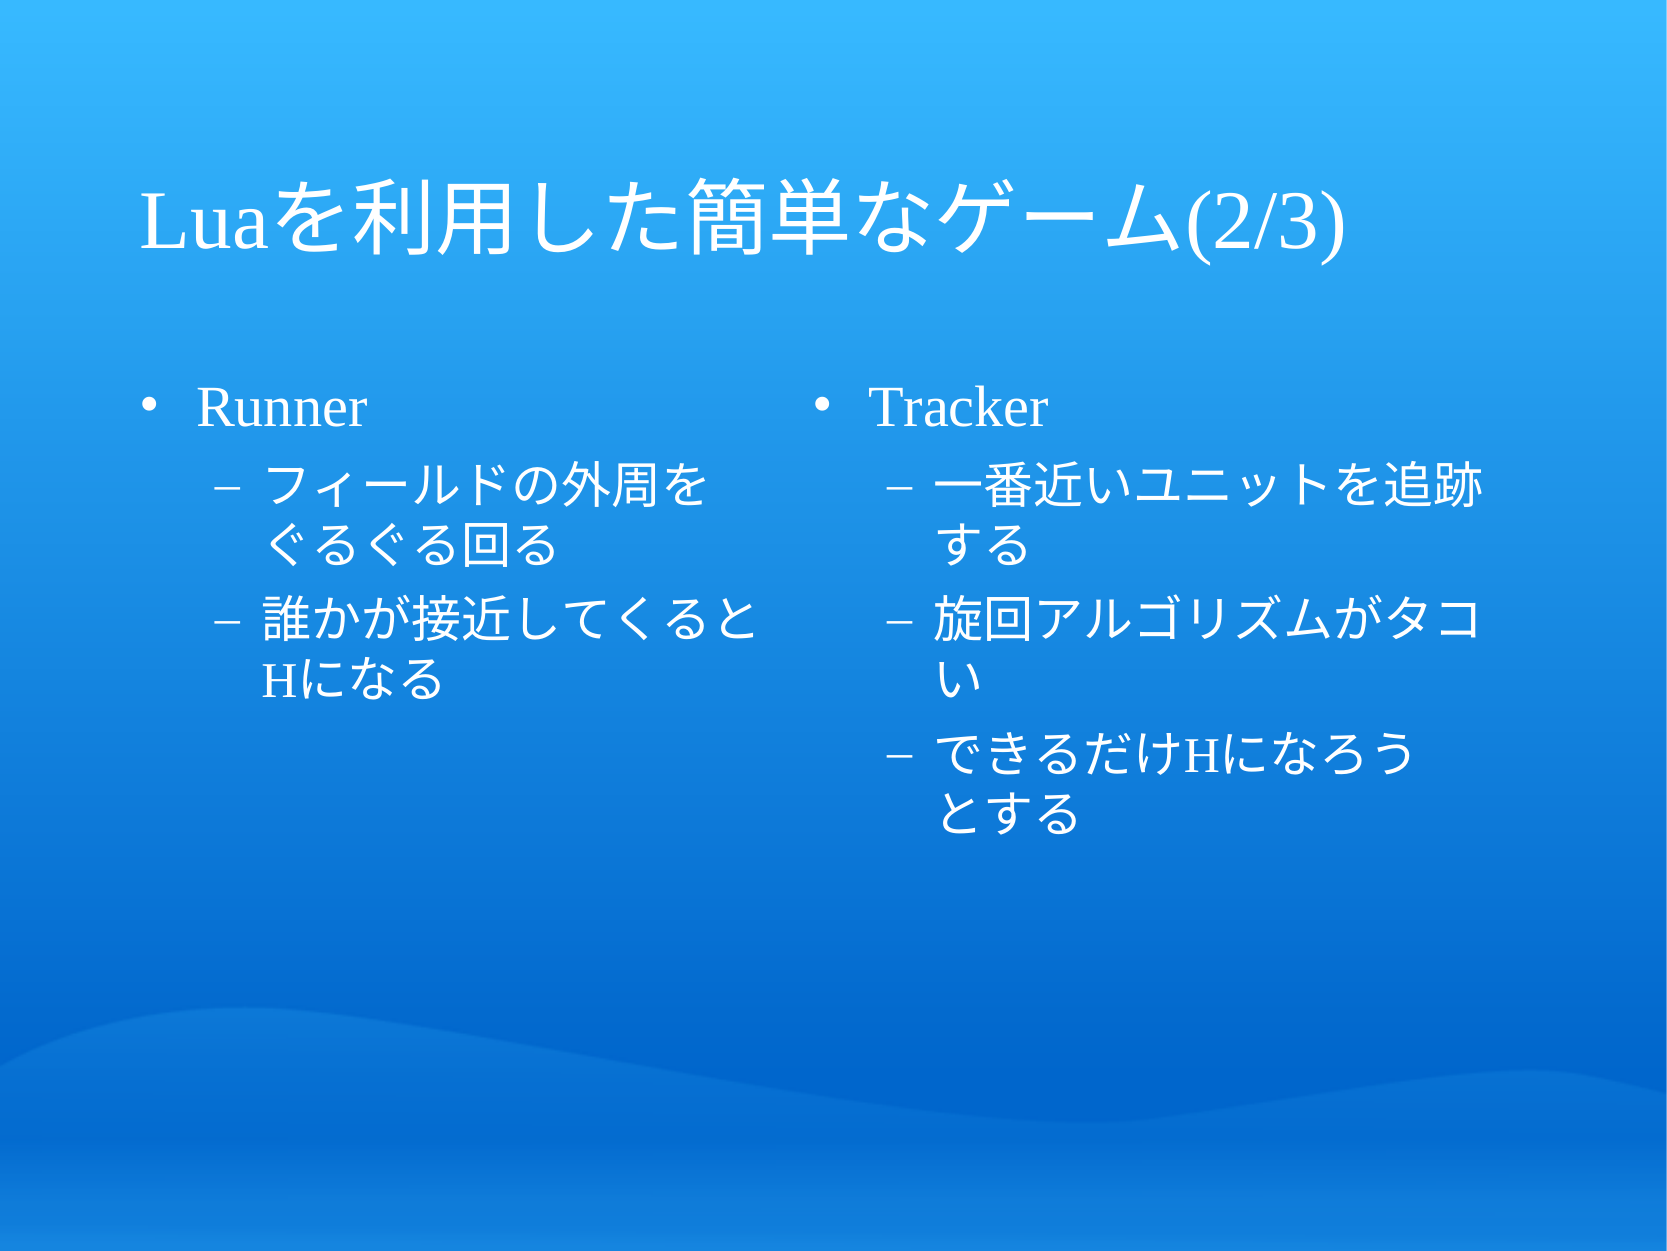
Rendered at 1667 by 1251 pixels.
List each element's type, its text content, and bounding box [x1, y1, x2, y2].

picture [0, 0, 1667, 1251]
title Luaを利用した簡単なゲーム(2/3) [124, 103, 1542, 328]
list Tracker 一番近いユニットを追跡する 旋回アルゴリズムがタコい できるだけHになろう とする [797, 360, 1543, 1112]
list Runner フィールドの外周を ぐるぐる回る 誰かが接近してくると Hになる [124, 360, 817, 1127]
